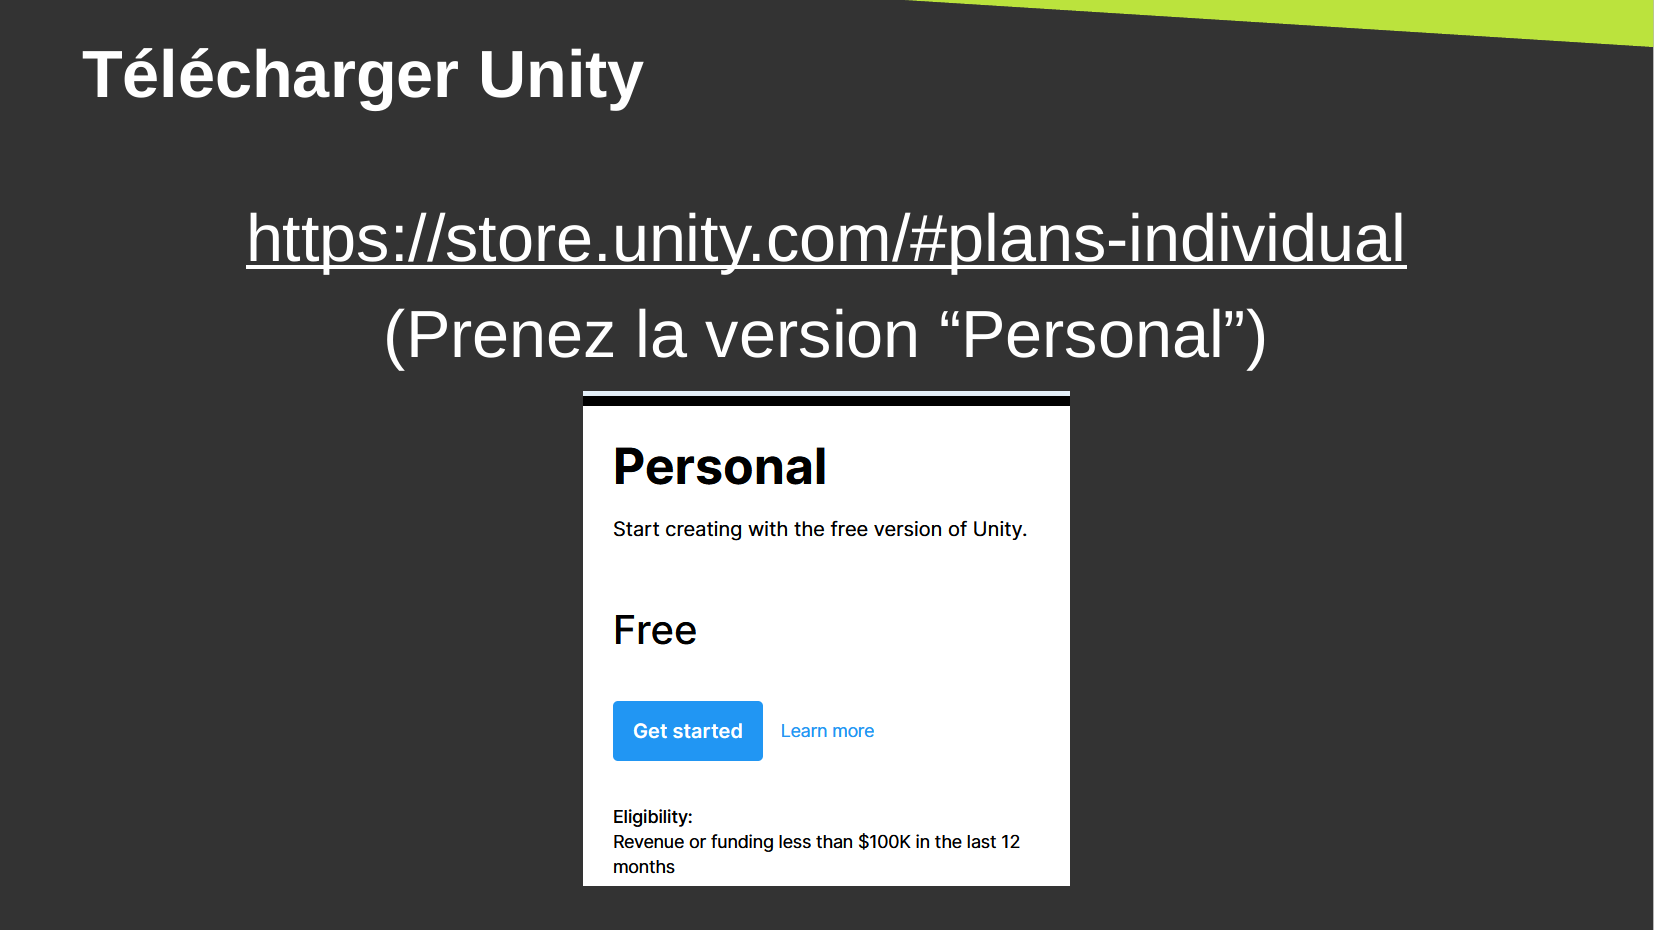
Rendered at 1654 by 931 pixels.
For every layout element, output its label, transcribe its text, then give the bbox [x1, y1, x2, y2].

text_box [905, 0, 1654, 48]
title Télécharger Unity [82, 37, 1571, 112]
list https://store.unity.com/#plans-individual (Prenez la version “Personal”) [57, 200, 1597, 390]
picture [583, 391, 1070, 886]
